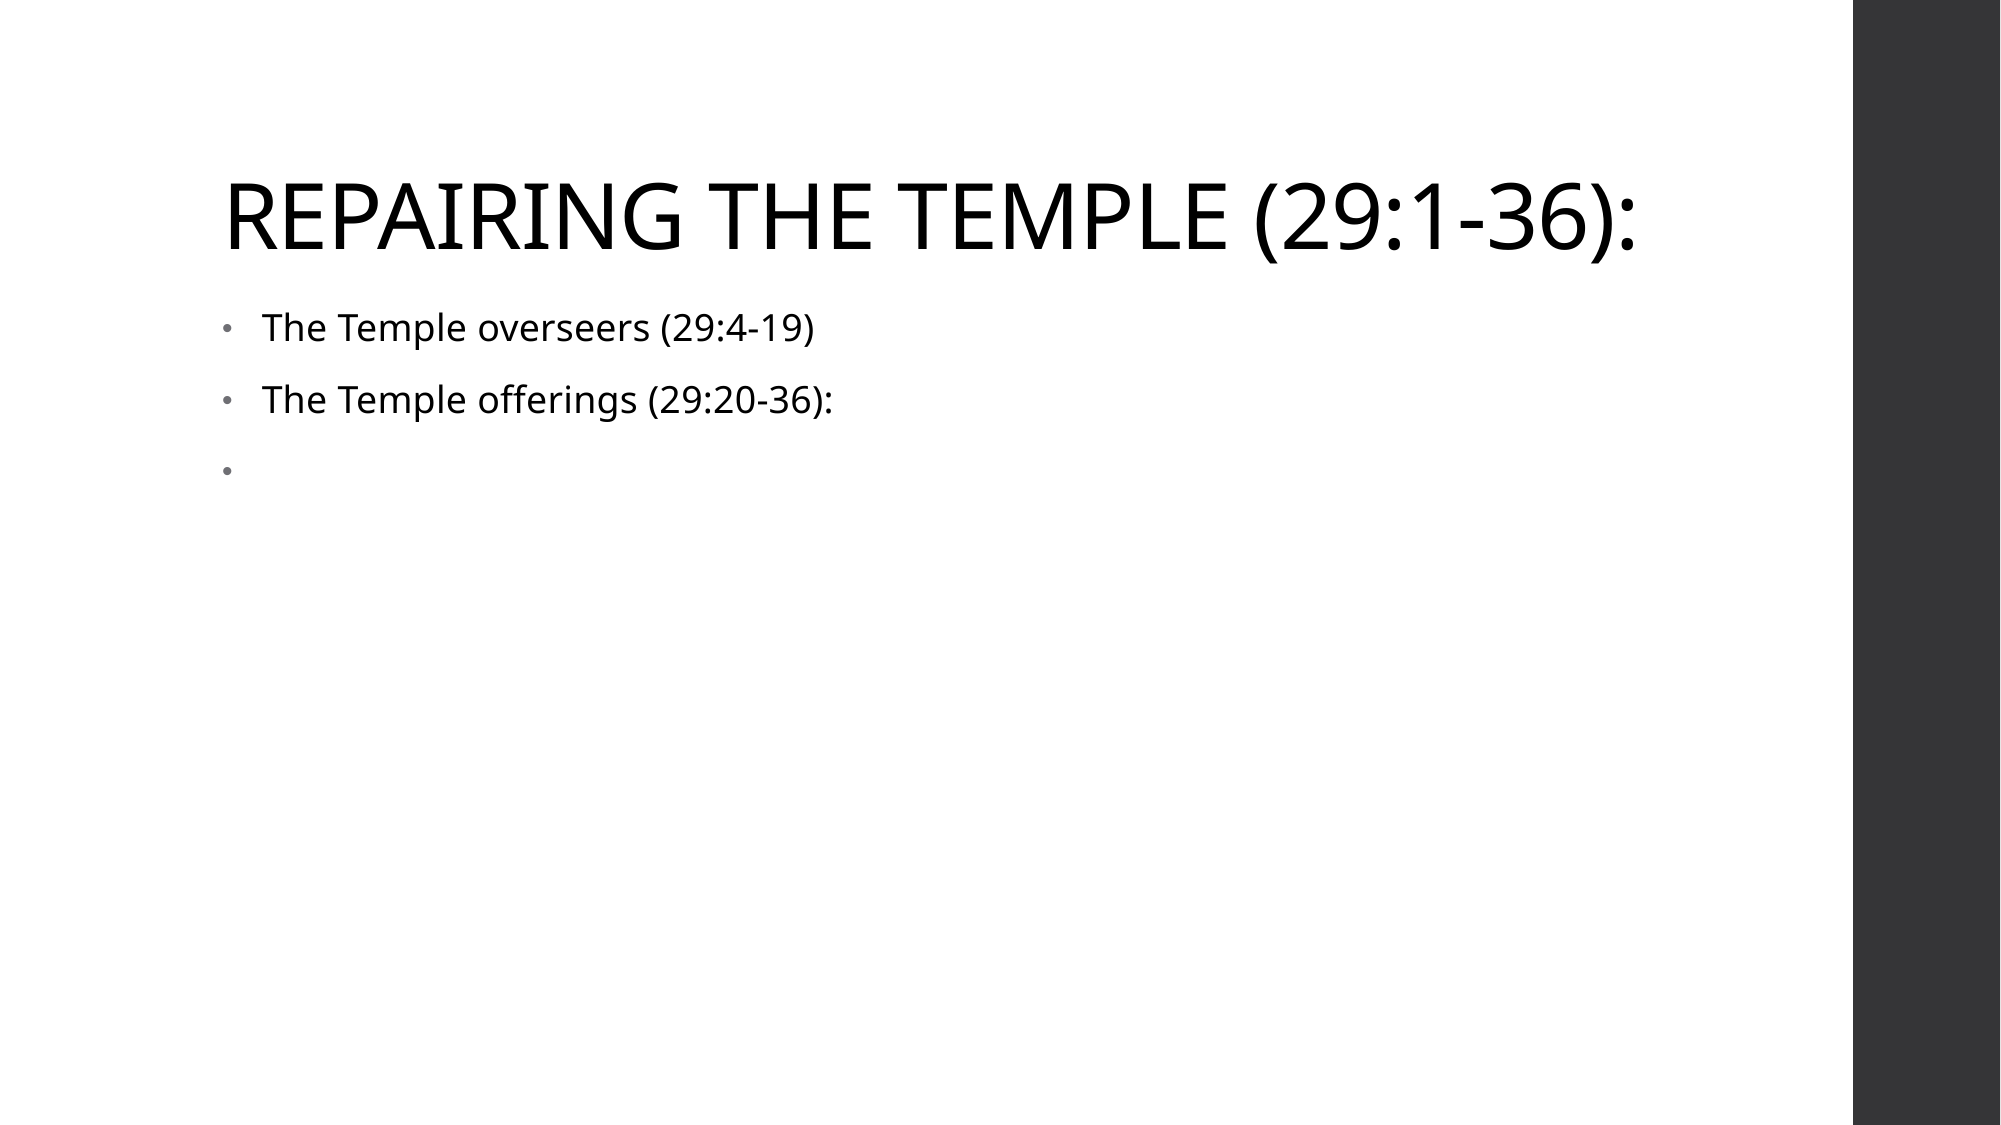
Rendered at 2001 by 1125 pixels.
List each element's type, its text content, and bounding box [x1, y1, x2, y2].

title REPAIRING THE TEMPLE (29:1-36): [206, 60, 1797, 278]
list The Temple overseers (29:4-19) The Temple offerings (29:20-36): [206, 299, 1617, 1014]
